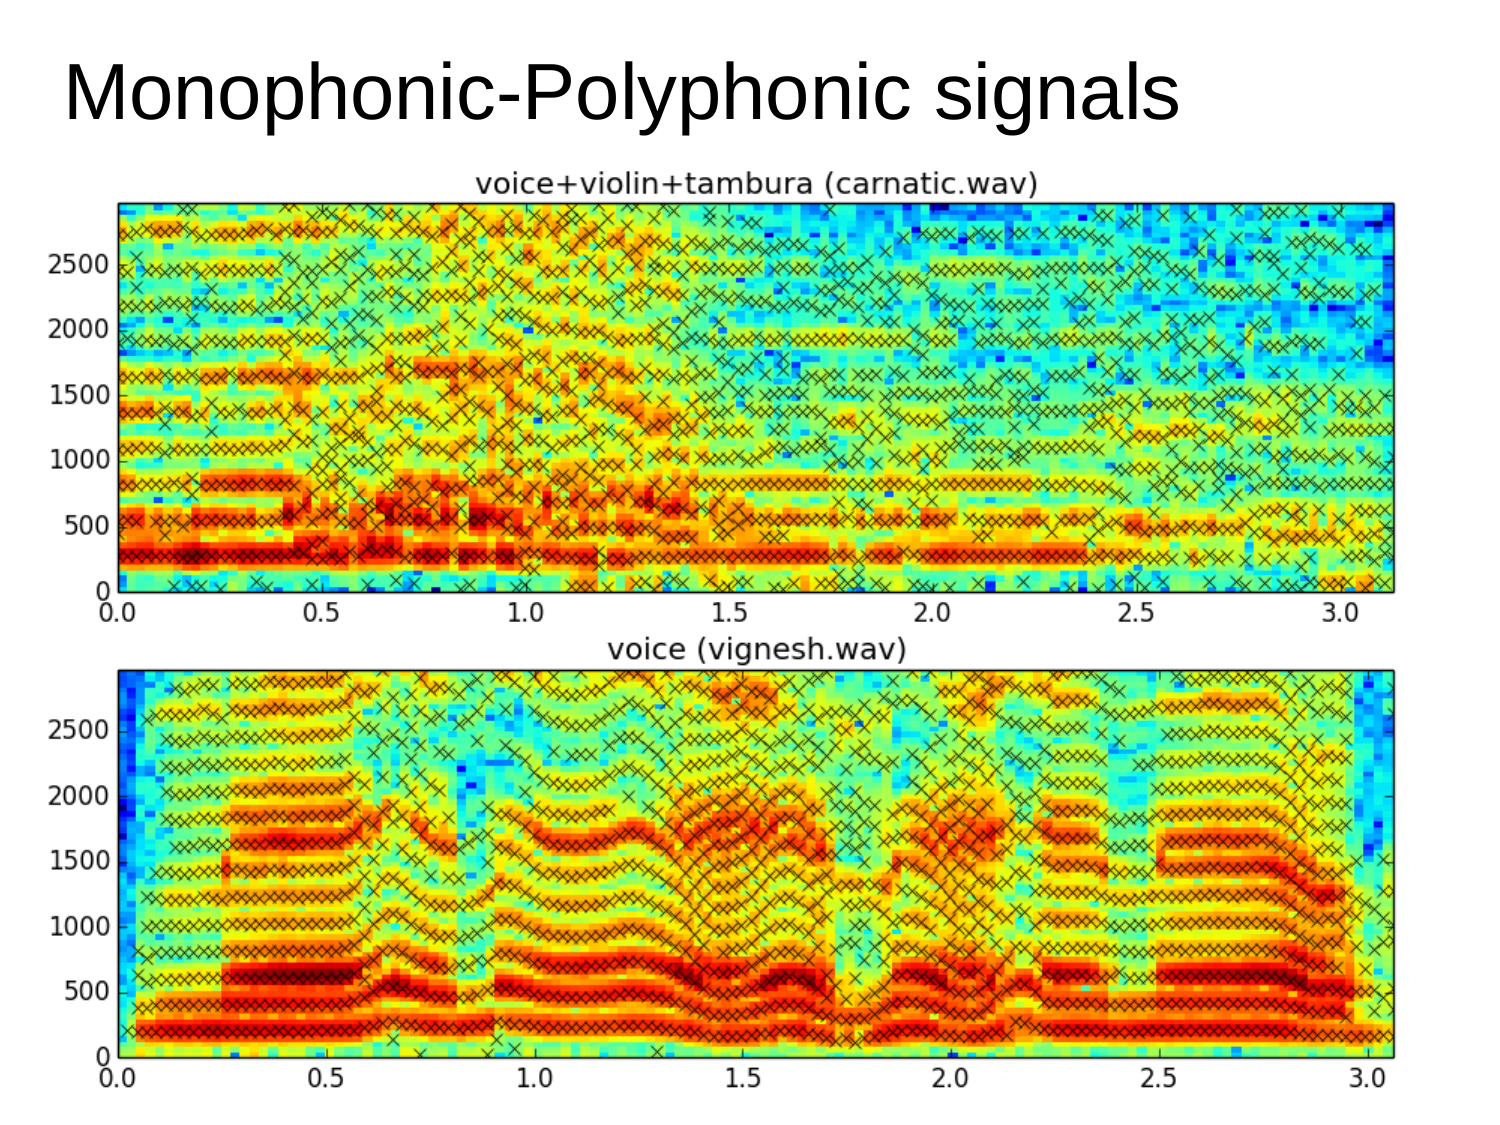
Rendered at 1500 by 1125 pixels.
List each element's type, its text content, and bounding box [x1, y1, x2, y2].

picture [28, 149, 1470, 1125]
title Monophonic-Polyphonic signals [63, 0, 1414, 149]
